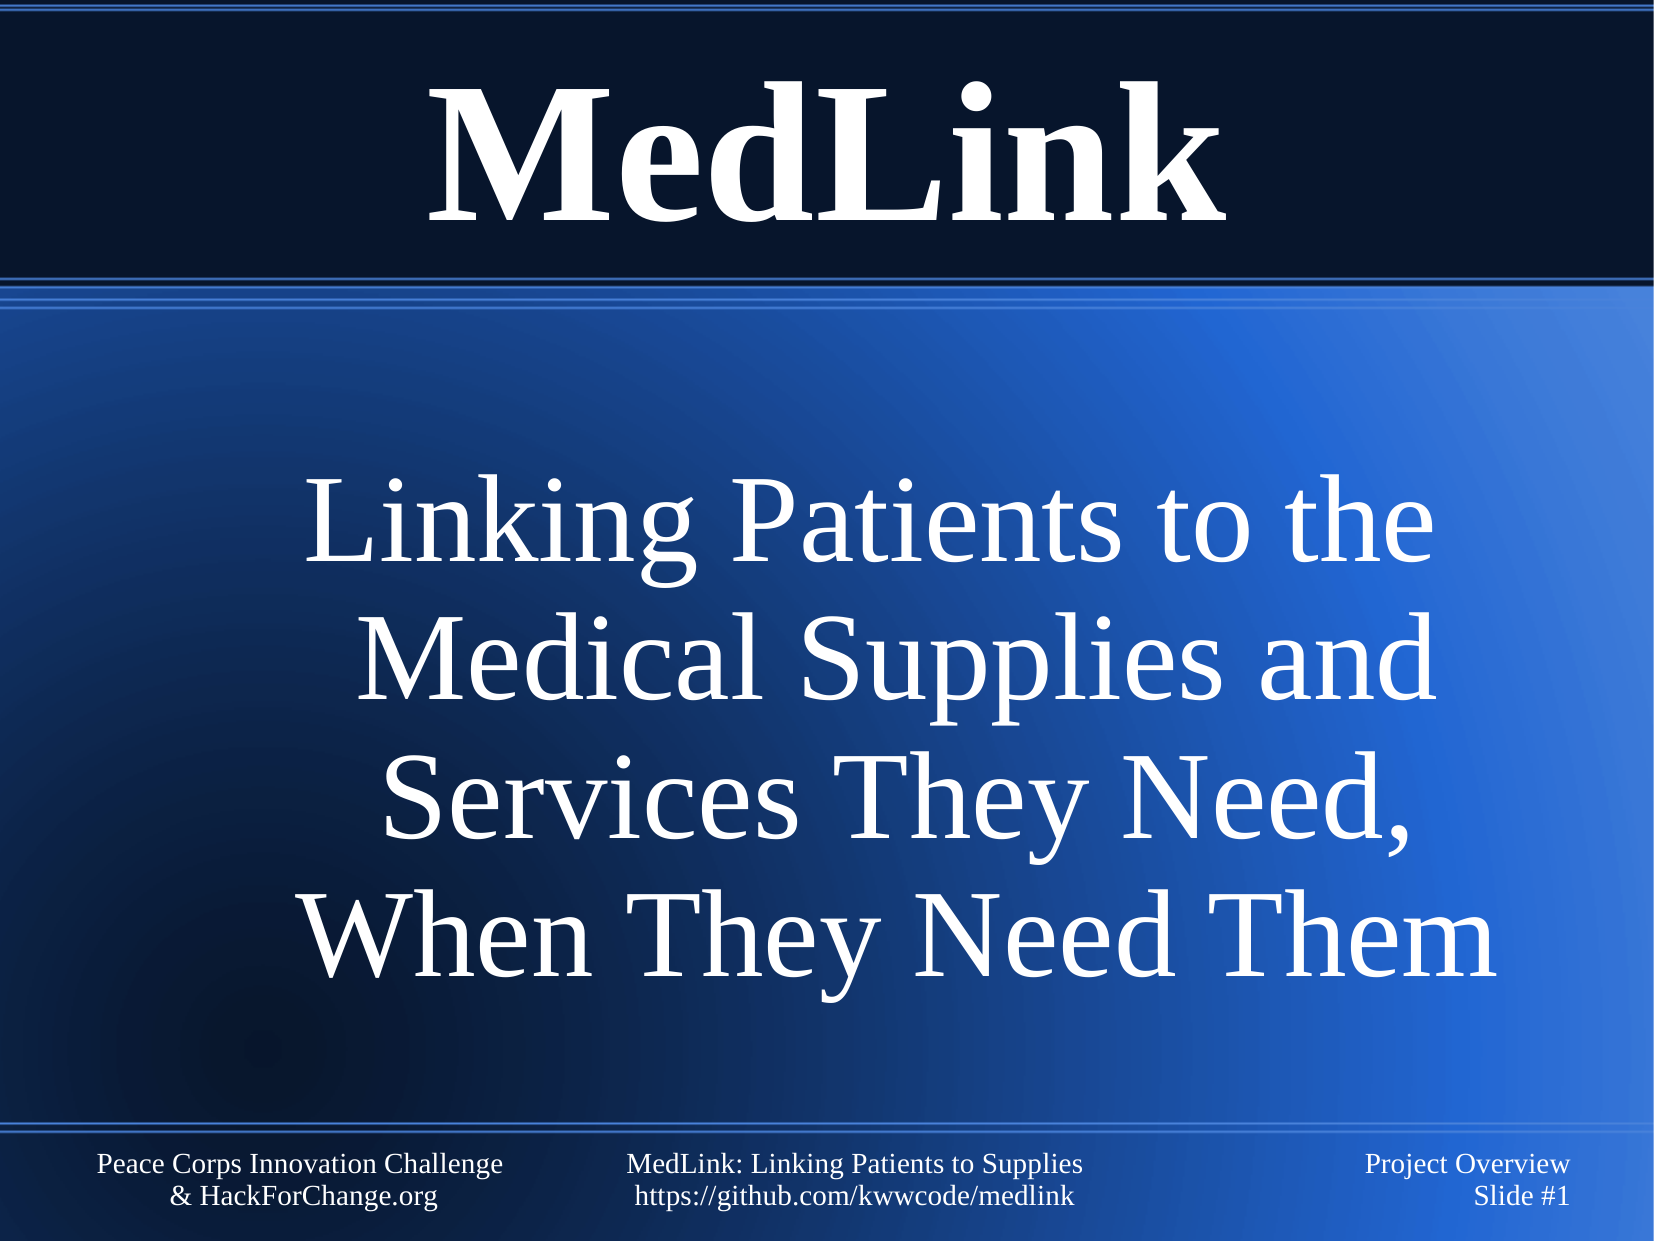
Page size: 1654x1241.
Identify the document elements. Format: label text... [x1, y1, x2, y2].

list Linking Patients to the Medical Supplies and Services They Need, When They Need Them [82, 450, 1571, 1016]
picture [0, 0, 1654, 1241]
title MedLink [82, 42, 1571, 264]
